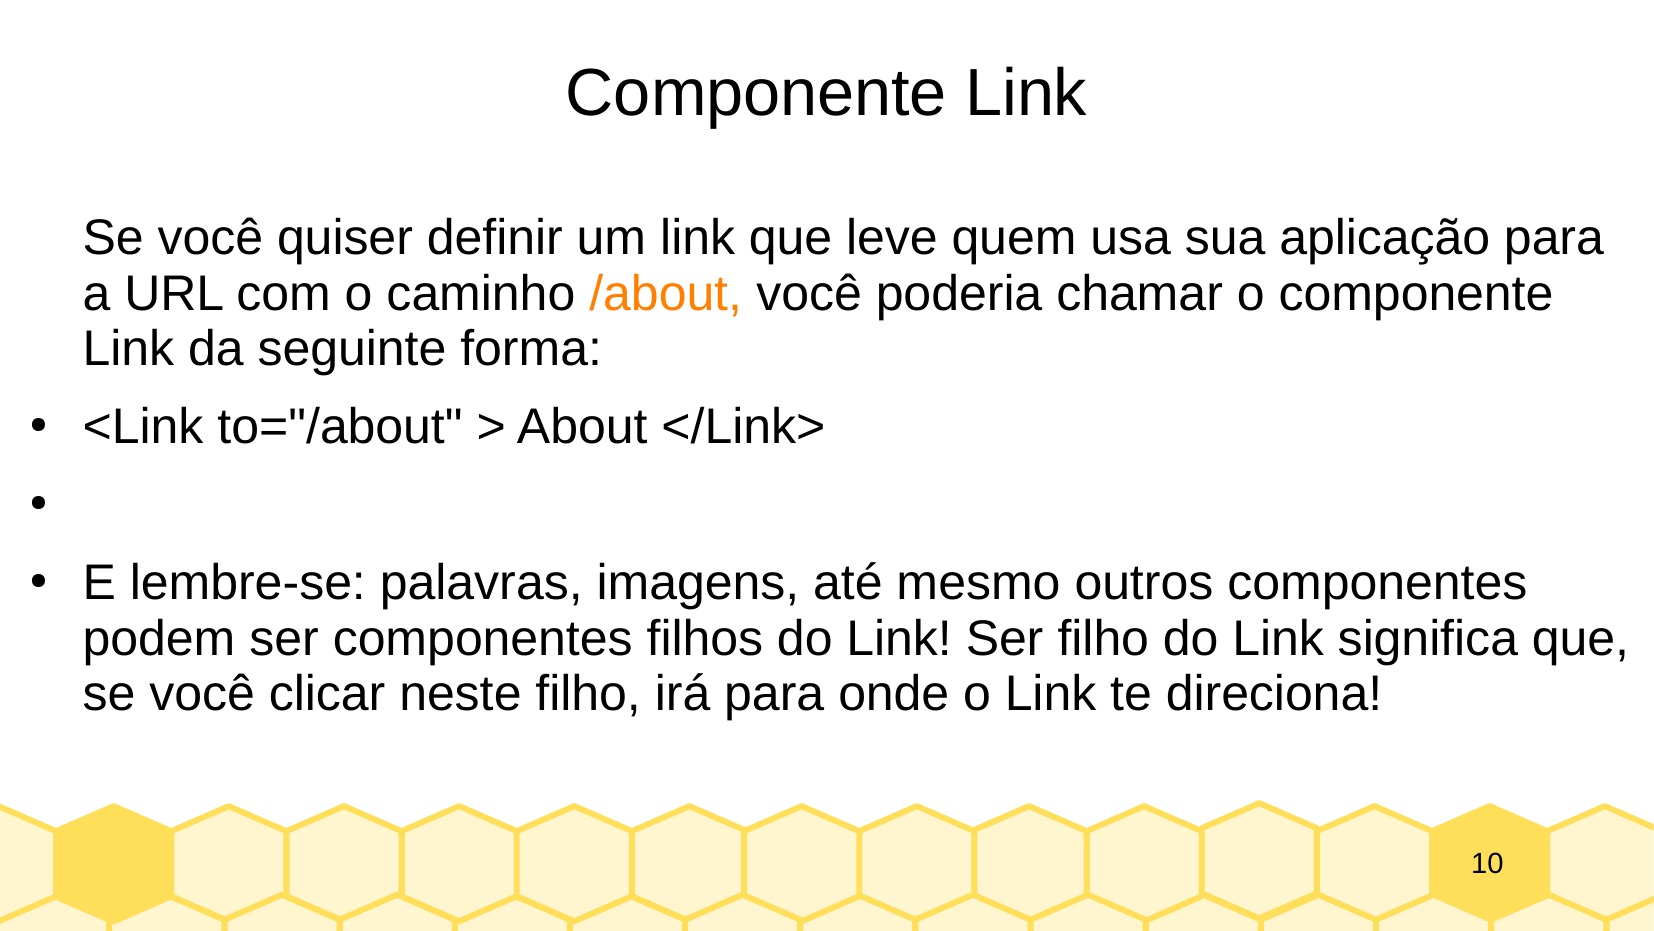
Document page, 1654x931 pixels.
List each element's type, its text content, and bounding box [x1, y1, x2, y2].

list Se você quiser definir um link que leve quem usa sua aplicação para a URL com o caminho /about, você poderia chamar o componente Link da seguinte forma: <Link to="/about" > About </Link> E lembre-se: palavras, imagens, até mesmo outros componentes podem ser componentes filhos do Link! Ser filho do Link significa que, se você clicar neste filho, irá para onde o Link te direciona! [11, 135, 1636, 815]
title Componente Link [88, 55, 1565, 135]
